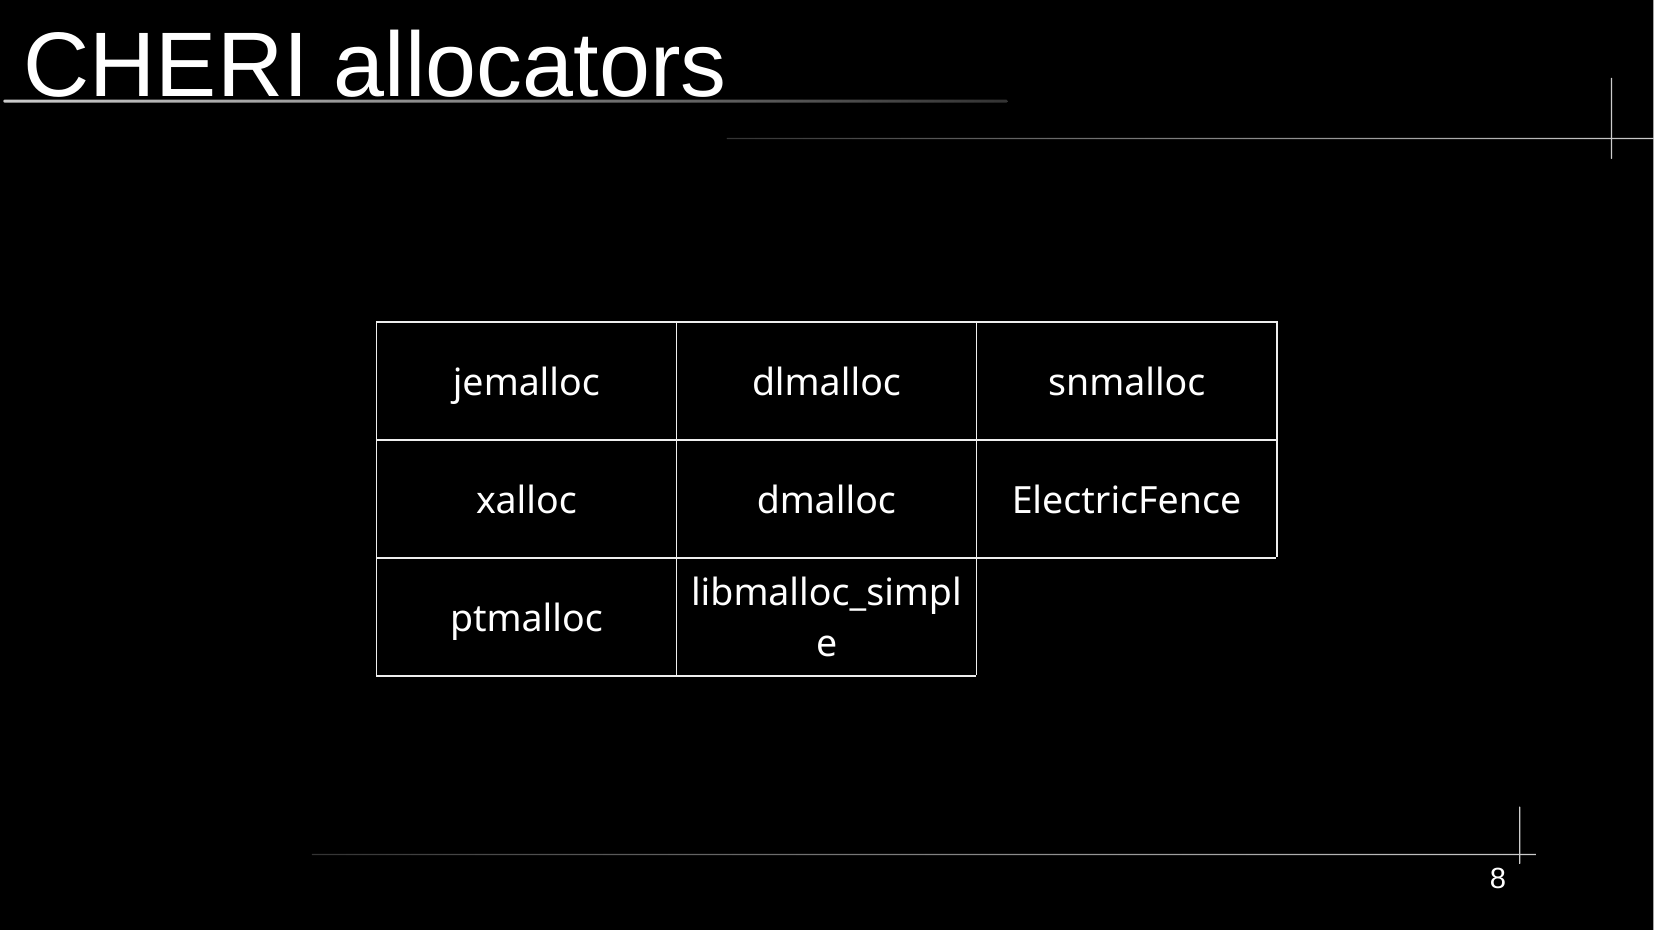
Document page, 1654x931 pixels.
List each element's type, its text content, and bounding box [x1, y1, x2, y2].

table_cell ptmalloc [377, 559, 676, 675]
table_header dlmalloc [677, 323, 976, 439]
title CHERI allocators [23, 11, 1589, 119]
table_cell [977, 559, 1276, 675]
table_header jemalloc [377, 323, 676, 439]
table_cell xalloc [377, 441, 676, 557]
table_cell ElectricFence [977, 441, 1276, 557]
table_header snmalloc [977, 323, 1276, 439]
table_cell libmalloc_simple [677, 559, 976, 675]
table_cell dmalloc [677, 441, 976, 557]
